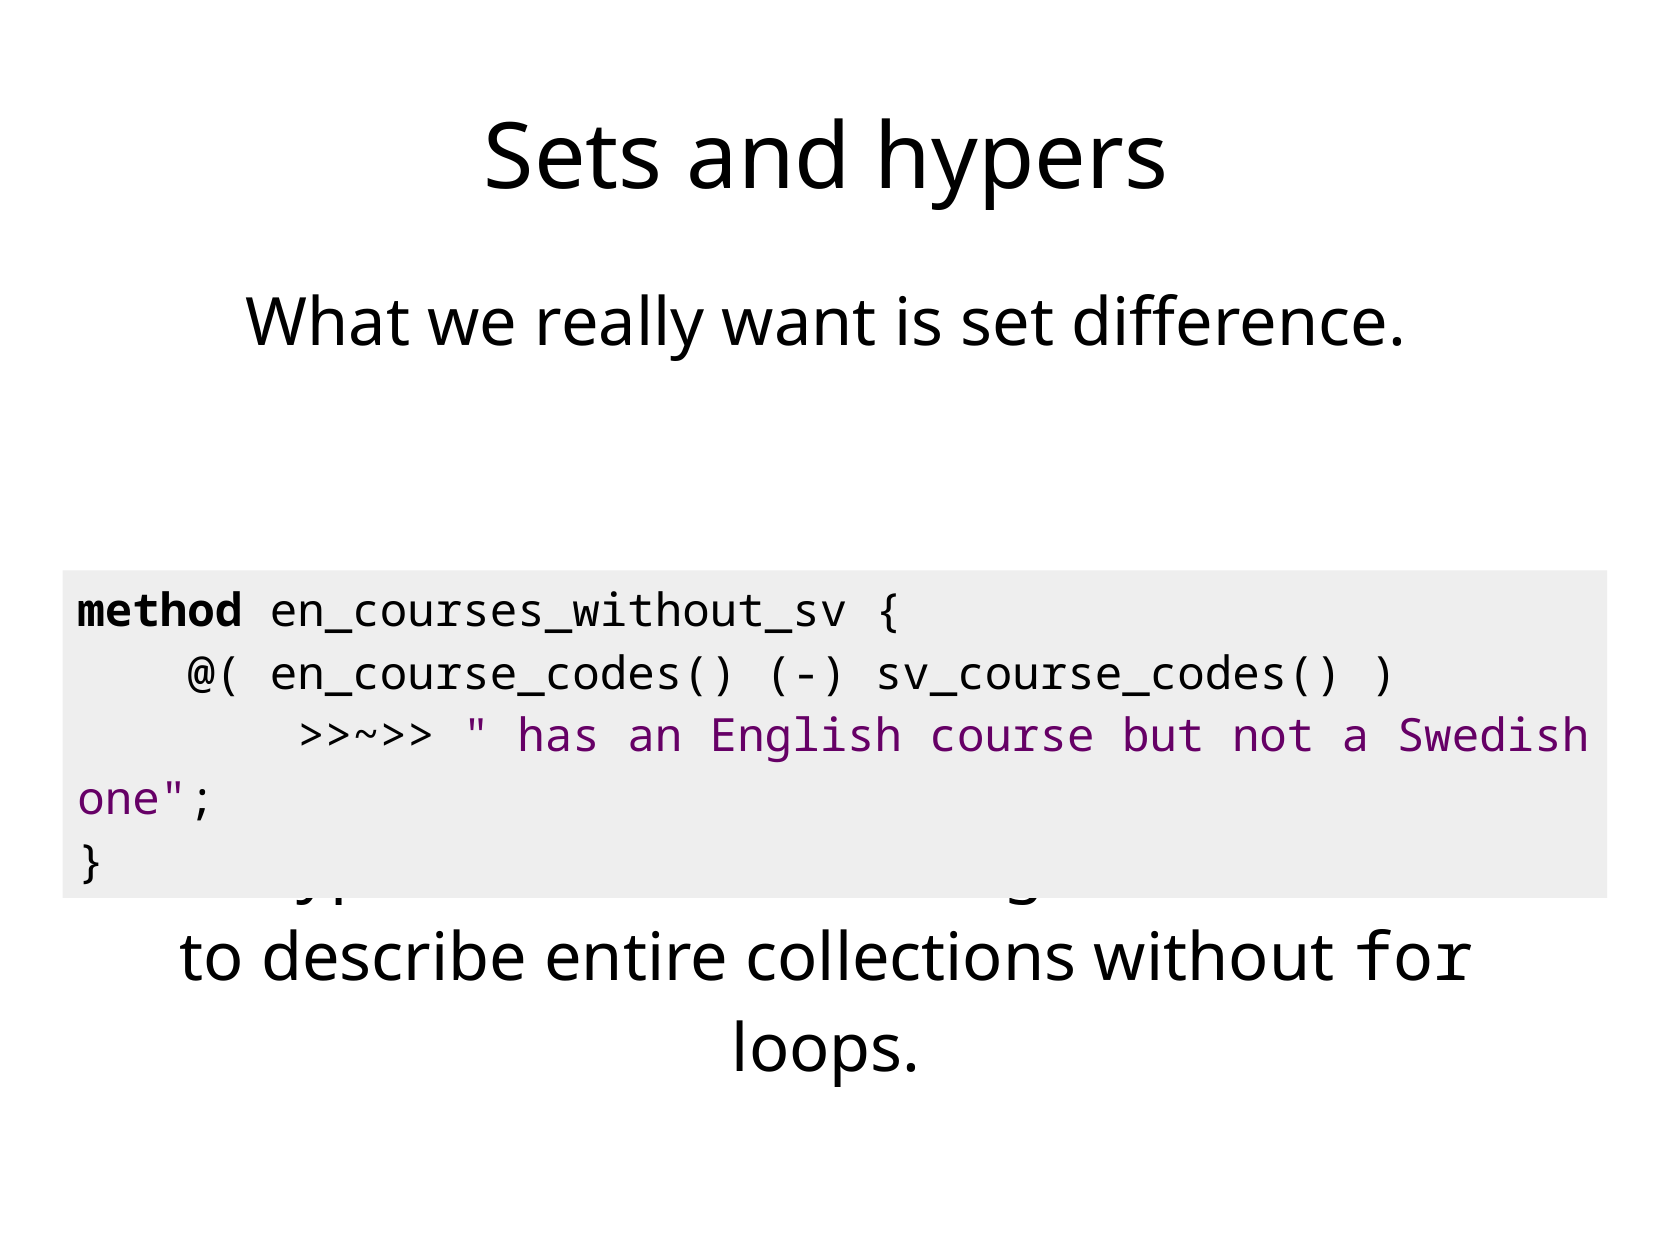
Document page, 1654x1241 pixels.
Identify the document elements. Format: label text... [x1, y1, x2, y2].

title Sets and hypers [82, 49, 1571, 257]
subtitle What we really want is set difference. Here hypers and sets work together to allow us to describe entire collections without for loops. [82, 270, 1571, 570]
text_box method en_courses_without_sv { @( en_course_codes() (-) sv_course_codes() ) >>~>> " has an English course but not a Swedish one"; } [62, 570, 1608, 781]
subtitle What we really want is set difference. Here hypers and sets work together to allow us to describe entire collections without for loops. [82, 898, 1571, 1186]
